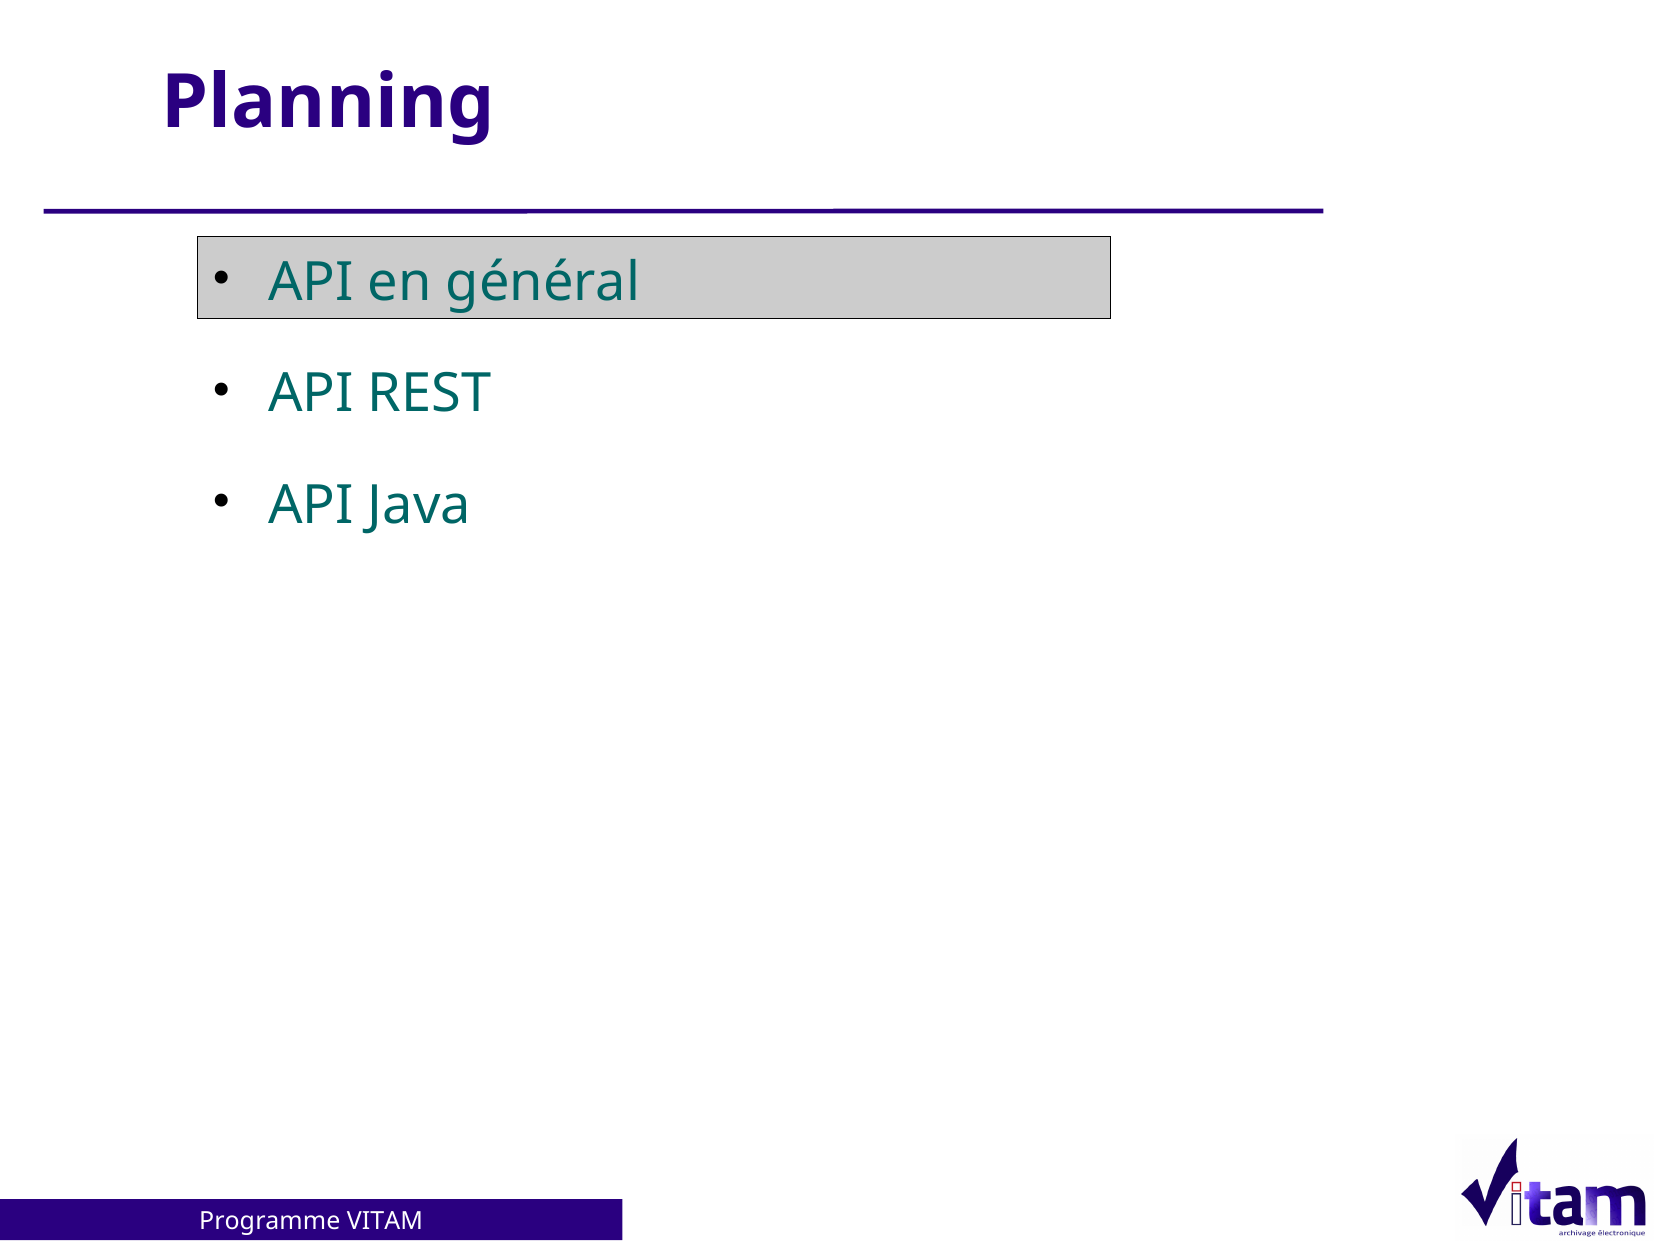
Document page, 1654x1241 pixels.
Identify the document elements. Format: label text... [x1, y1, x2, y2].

picture [1455, 1134, 1654, 1241]
title Planning [147, 9, 1628, 191]
list API en général API REST API Java [197, 236, 1217, 954]
